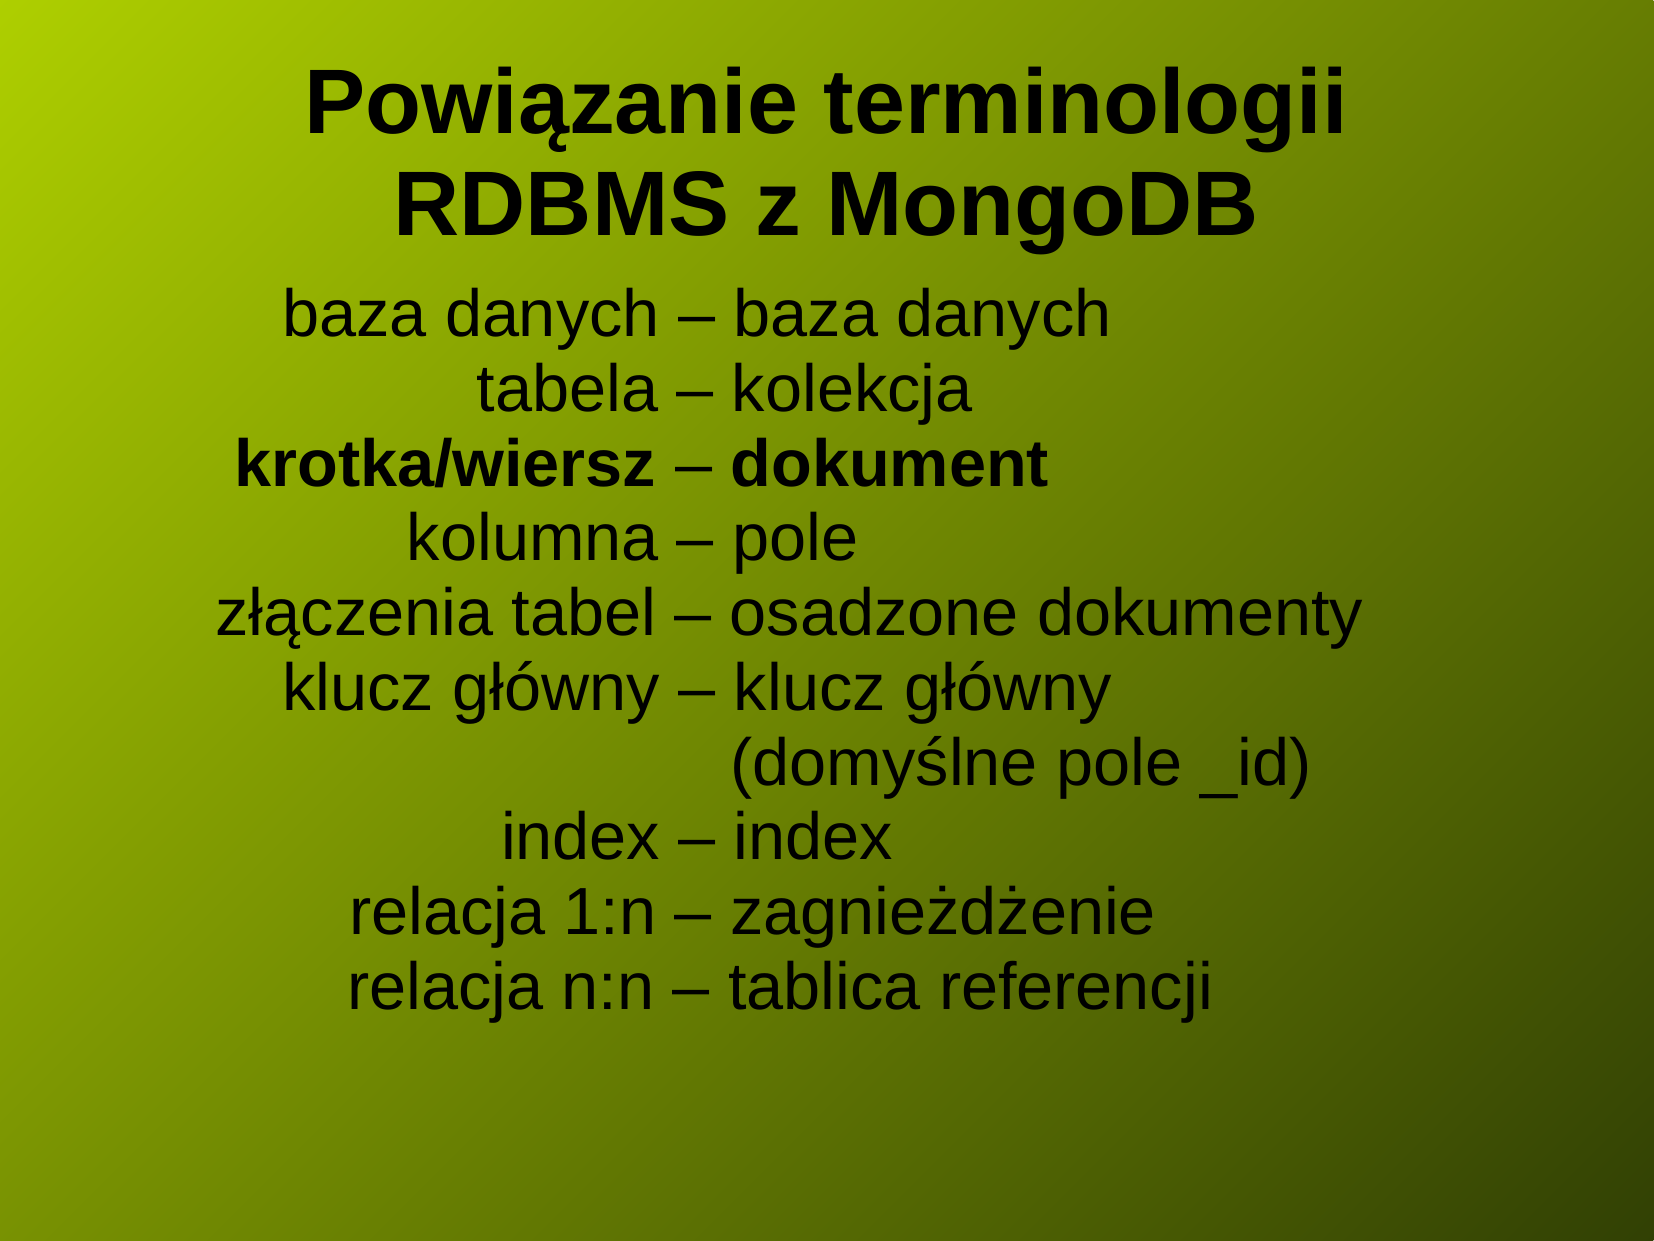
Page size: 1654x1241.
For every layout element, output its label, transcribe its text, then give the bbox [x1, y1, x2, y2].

subtitle baza danych – baza danych tabela – kolekcja krotka/wiersz – dokument kolumna – pole złączenia tabel – osadzone dokumenty klucz główny – klucz główny (domyślne pole _id) index – index relacja 1:n – zagnieżdżenie relacja n:n – tablica referencji [82, 0, 1571, 1241]
